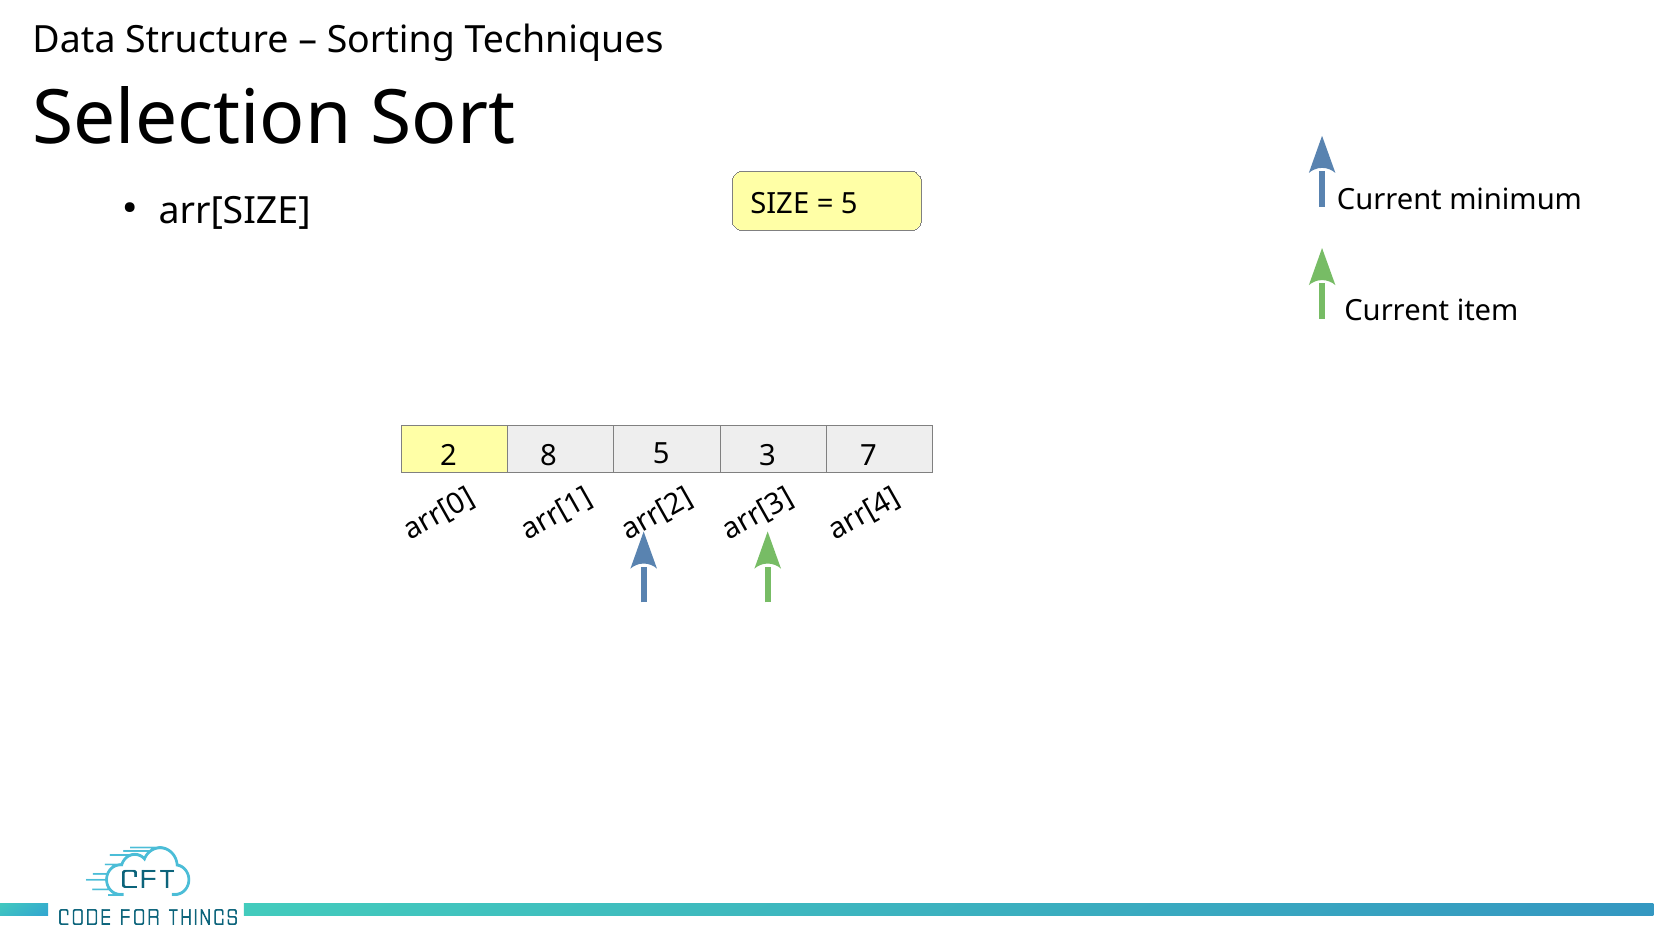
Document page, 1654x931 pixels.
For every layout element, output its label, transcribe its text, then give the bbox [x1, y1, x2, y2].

title Data Structure – Sorting Techniques Selection Sort [32, 12, 1184, 166]
text_box 2 [425, 427, 492, 477]
text_box [401, 425, 638, 473]
text_box 5 [638, 425, 724, 475]
text_box 7 [845, 427, 912, 477]
text_box [732, 171, 922, 231]
text_box Current minimum [1322, 171, 1611, 221]
text_box 8 [525, 427, 593, 477]
text_box arr[3] [696, 450, 839, 566]
text_box arr[1] [495, 450, 632, 587]
text_box 3 [744, 427, 793, 477]
text_box arr[4] [806, 450, 957, 587]
text_box [724, 425, 933, 473]
text_box arr[SIZE] [108, 176, 353, 243]
picture [59, 846, 237, 925]
text_box arr[2] [596, 475, 733, 566]
text_box Current item [1329, 281, 1545, 331]
text_box SIZE = 5 [735, 175, 916, 225]
text_box arr[0] [377, 473, 519, 566]
